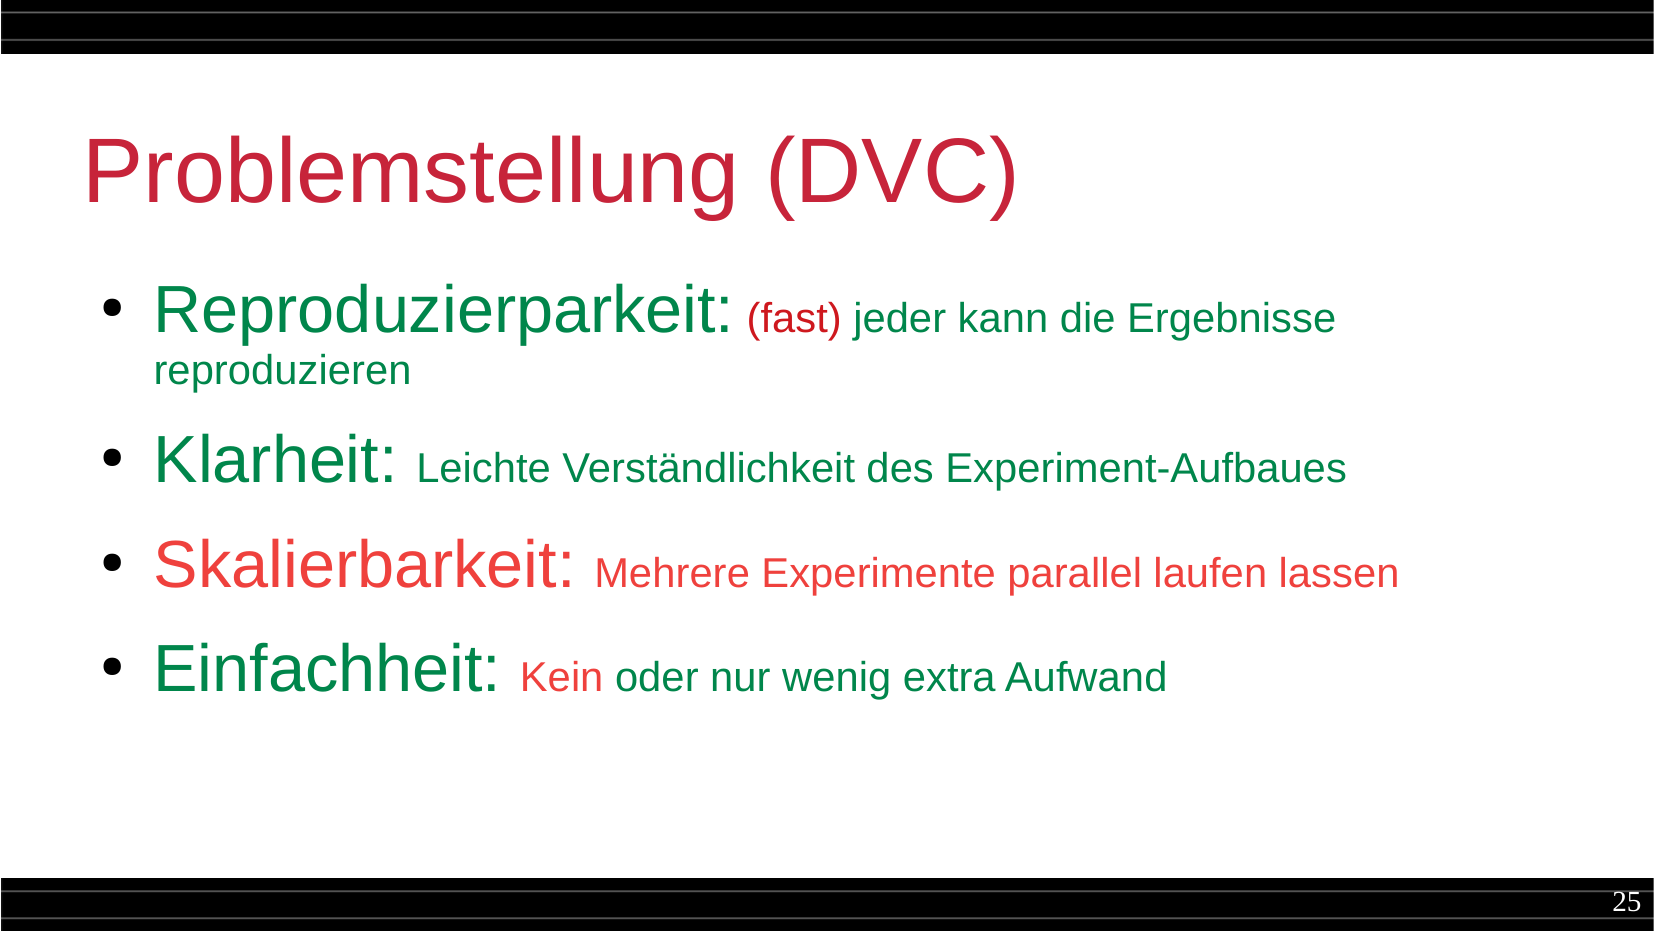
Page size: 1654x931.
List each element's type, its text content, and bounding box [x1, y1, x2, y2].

picture [1, 0, 1654, 54]
list Reproduzierparkeit: (fast) jeder kann die Ergebnisse reproduzieren Klarheit: Leichte Verständlichkeit des Experiment-Aufbaues Skalierbarkeit: Mehrere Experimente parallel laufen lassen Einfachheit: Kein oder nur wenig extra Aufwand [82, 271, 1571, 851]
title Problemstellung (DVC) [82, 92, 1571, 249]
picture [1, 878, 1654, 931]
